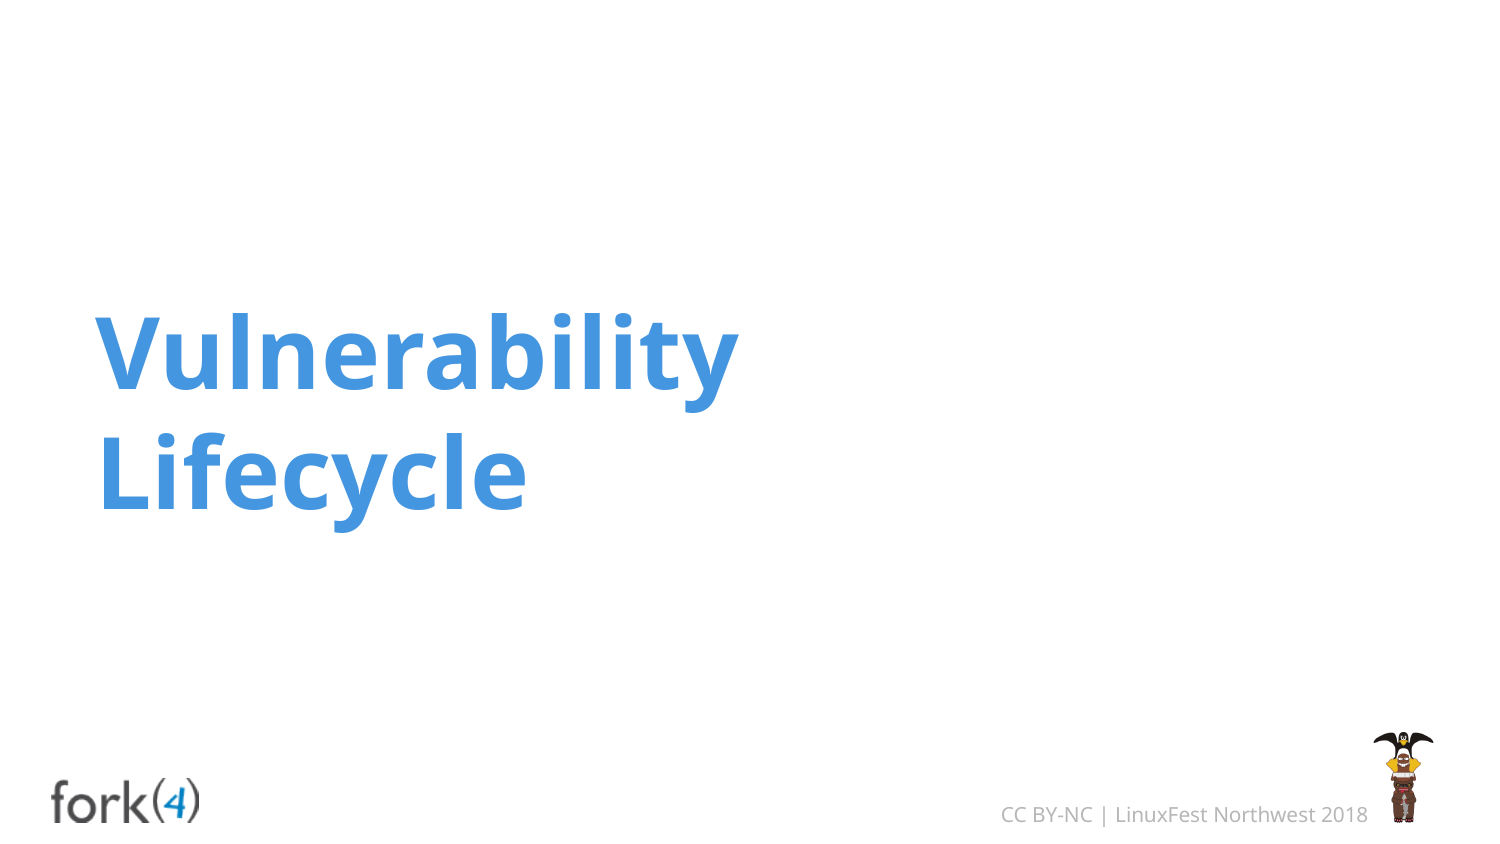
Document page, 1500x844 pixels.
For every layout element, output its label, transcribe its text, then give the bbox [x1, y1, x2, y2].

picture [1358, 732, 1449, 823]
title Vulnerability Lifecycle [80, 73, 1125, 745]
picture [51, 778, 199, 823]
